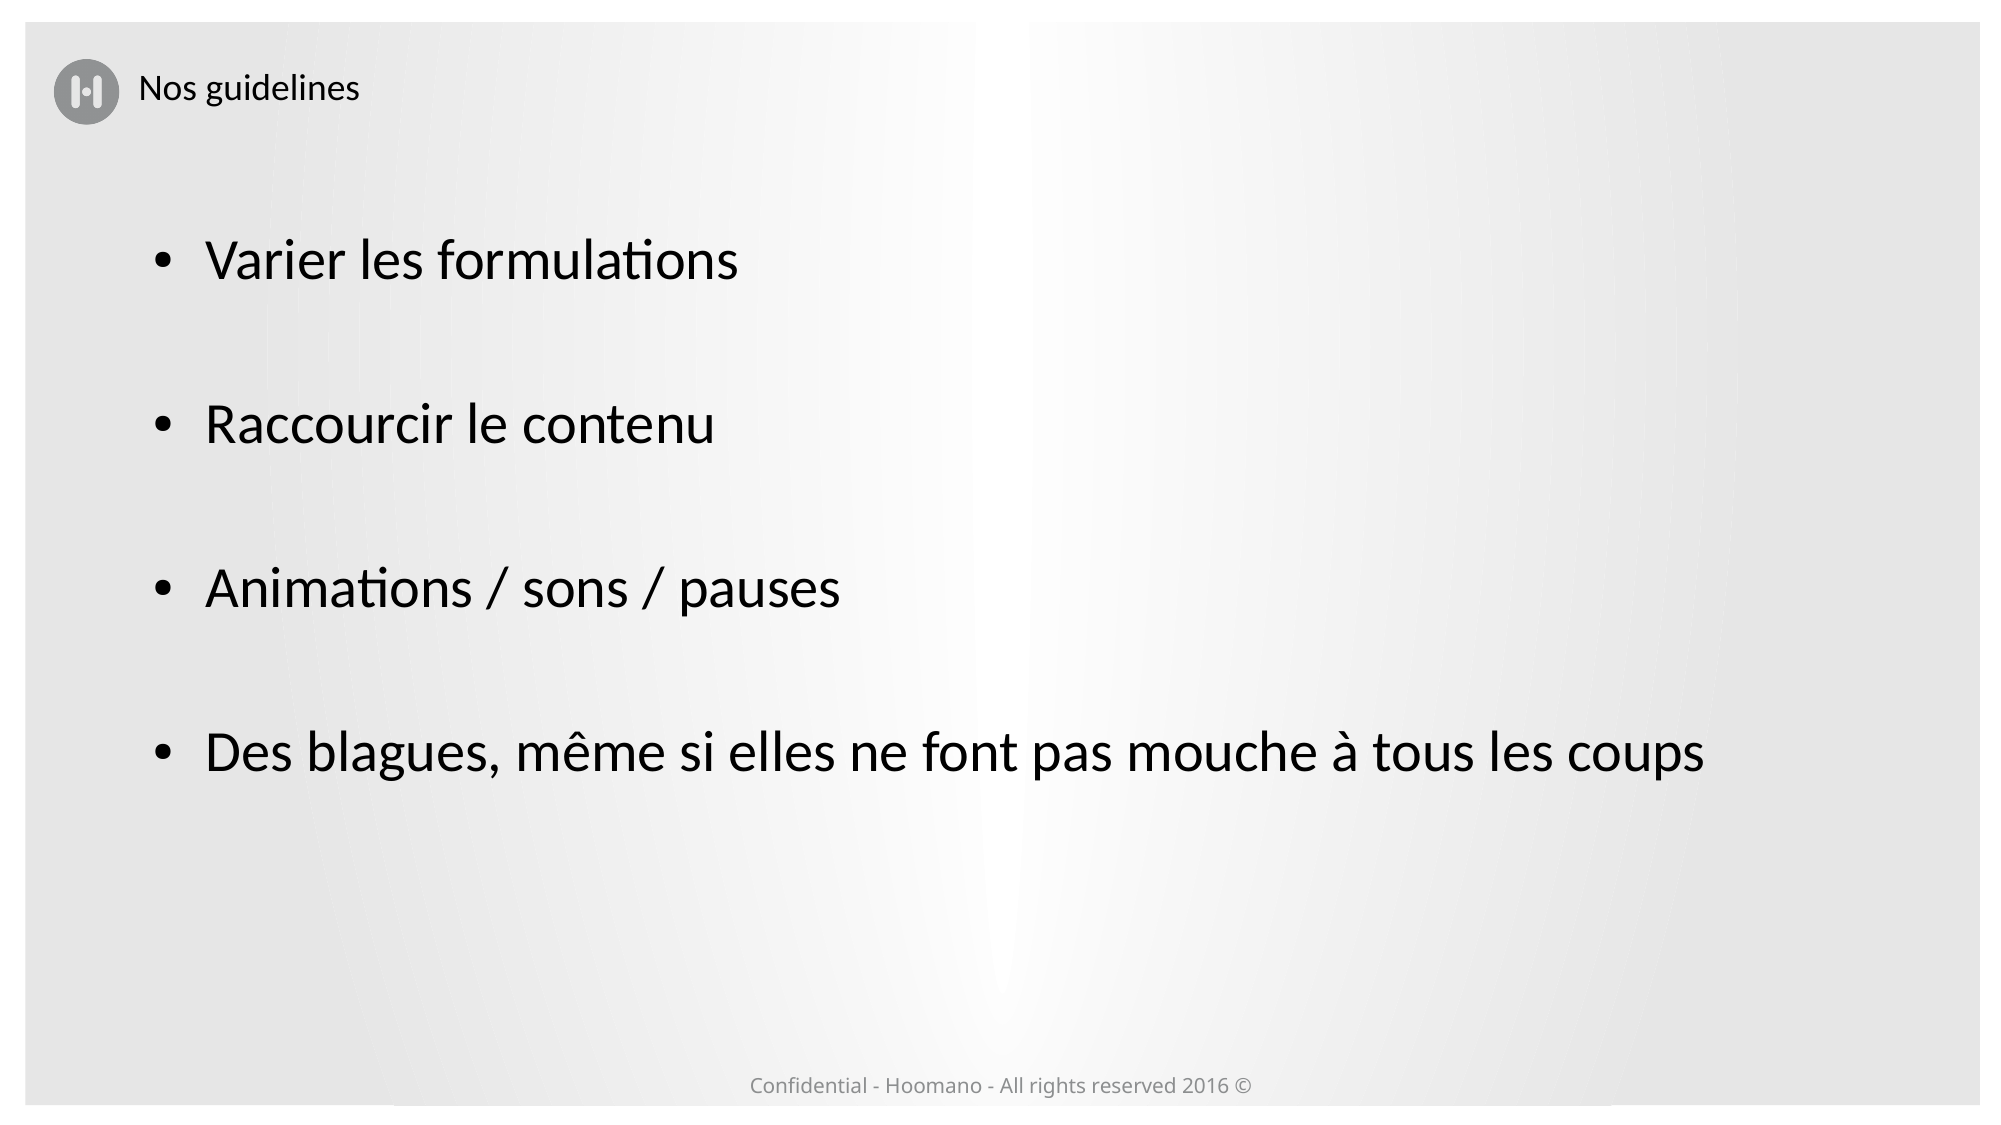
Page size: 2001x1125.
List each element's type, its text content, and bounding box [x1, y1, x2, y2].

picture [49, 55, 123, 127]
list Varier les formulations Raccourcir le contenu Animations / sons / pauses Des blagues, même si elles ne font pas mouche à tous les coups [135, 149, 1952, 1077]
title Nos guidelines [138, 55, 1864, 127]
